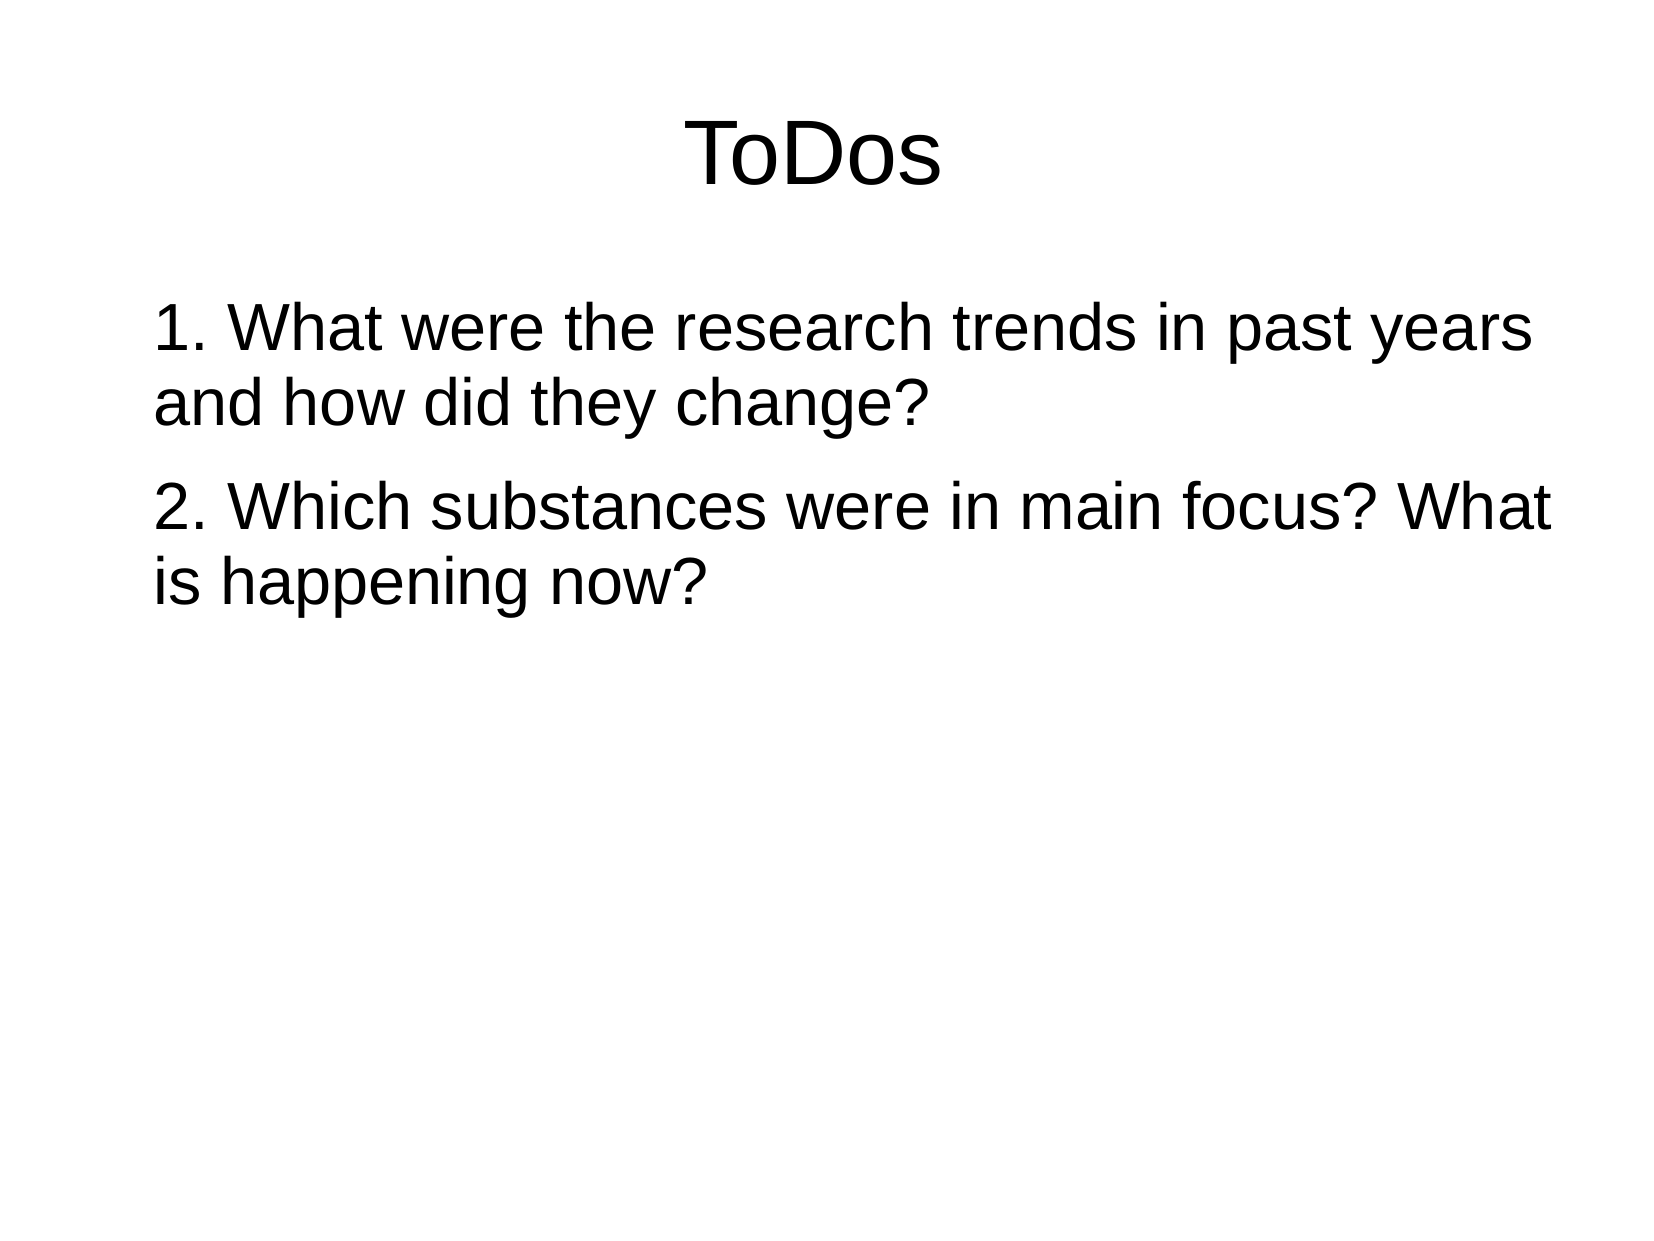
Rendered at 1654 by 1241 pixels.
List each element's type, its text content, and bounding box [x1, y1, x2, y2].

title ToDos [82, 49, 1571, 257]
list 1. What were the research trends in past years and how did they change? 2. Which substances were in main focus? What is happening now? [82, 290, 1571, 1010]
